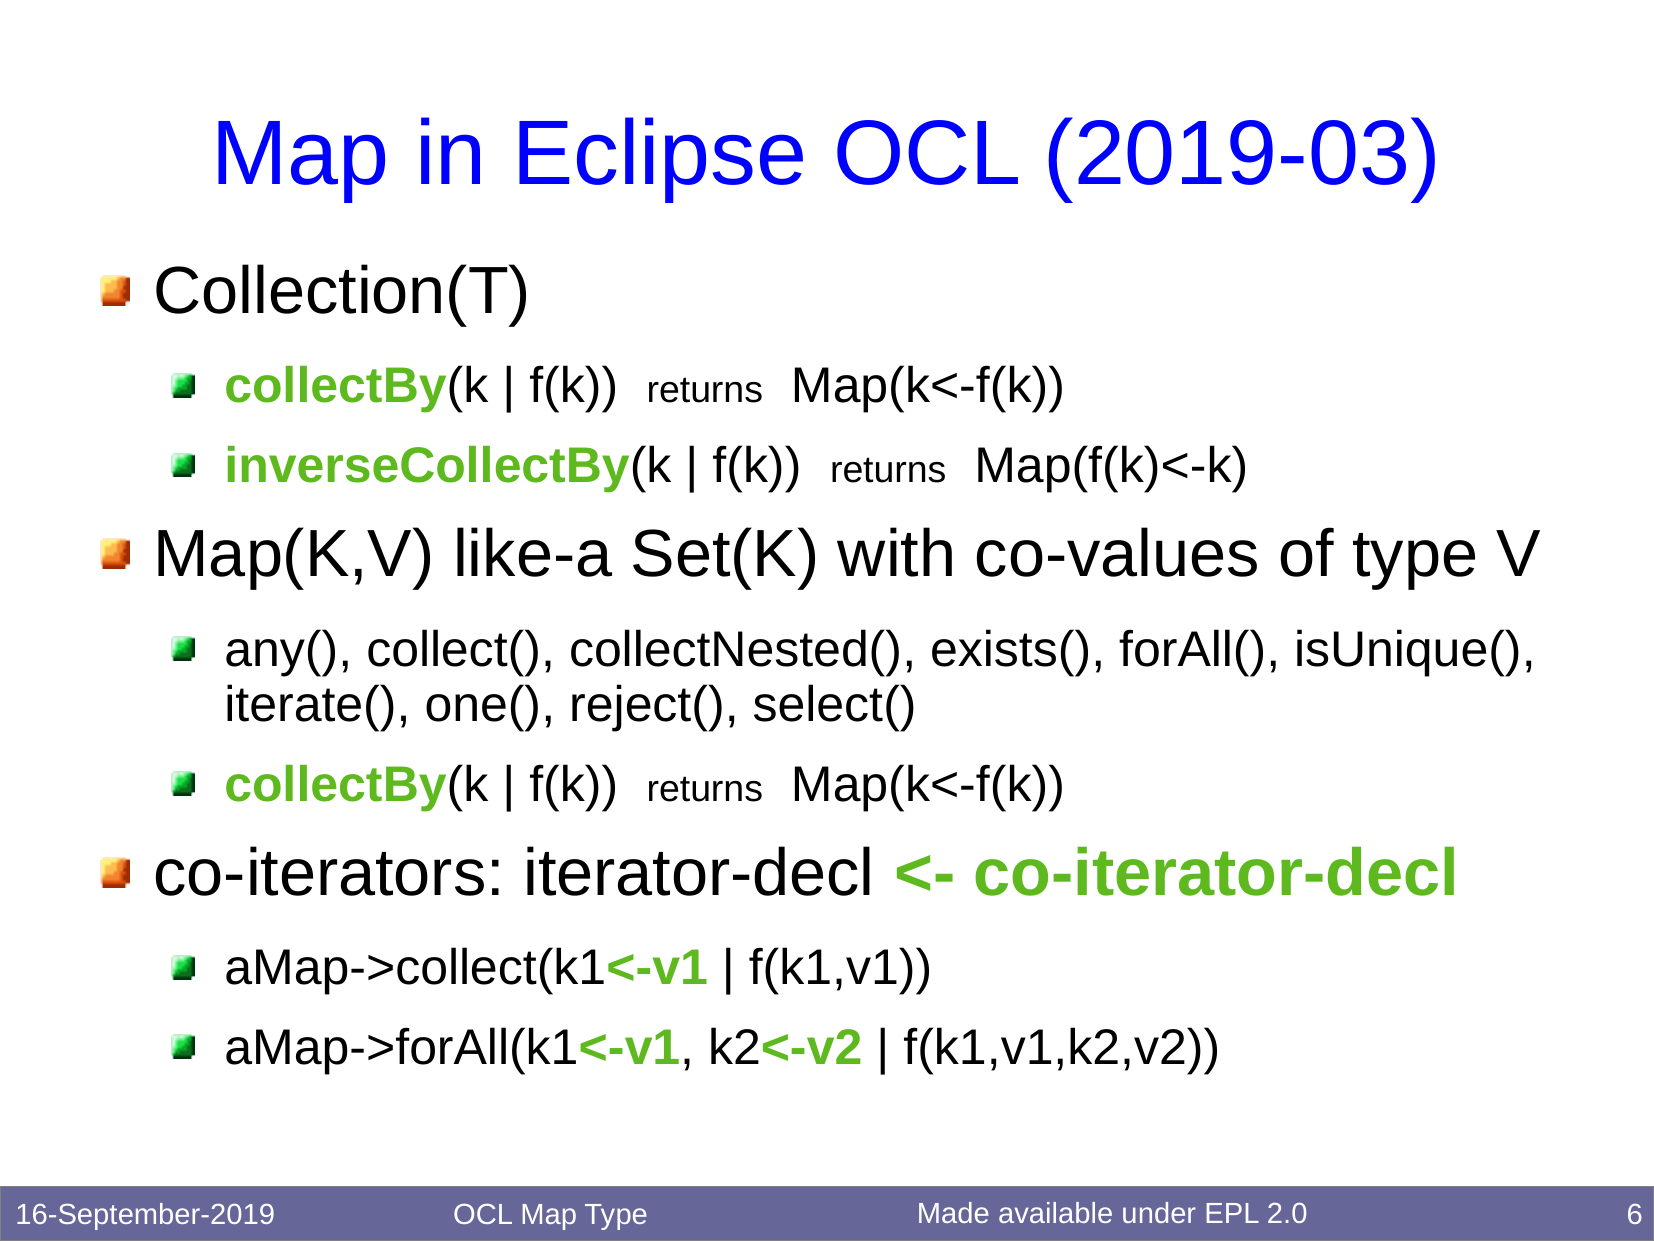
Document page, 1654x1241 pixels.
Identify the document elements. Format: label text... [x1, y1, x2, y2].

list Collection(T) collectBy(k | f(k)) returns Map(k<-f(k)) inverseCollectBy(k | f(k)) returns Map(f(k)<-k) Map(K,V) like-a Set(K) with co-values of type V any(), collect(), collectNested(), exists(), forAll(), isUnique(), iterate(), one(), reject(), select() collectBy(k | f(k)) returns Map(k<-f(k)) co-iterators: iterator-decl <- co-iterator-decl aMap->collect(k1<-v1 | f(k1,v1)) aMap->forAll(k1<-v1, k2<-v2 | f(k1,v1,k2,v2)) [82, 253, 1622, 1155]
title Map in Eclipse OCL (2019-03) [82, 49, 1571, 253]
